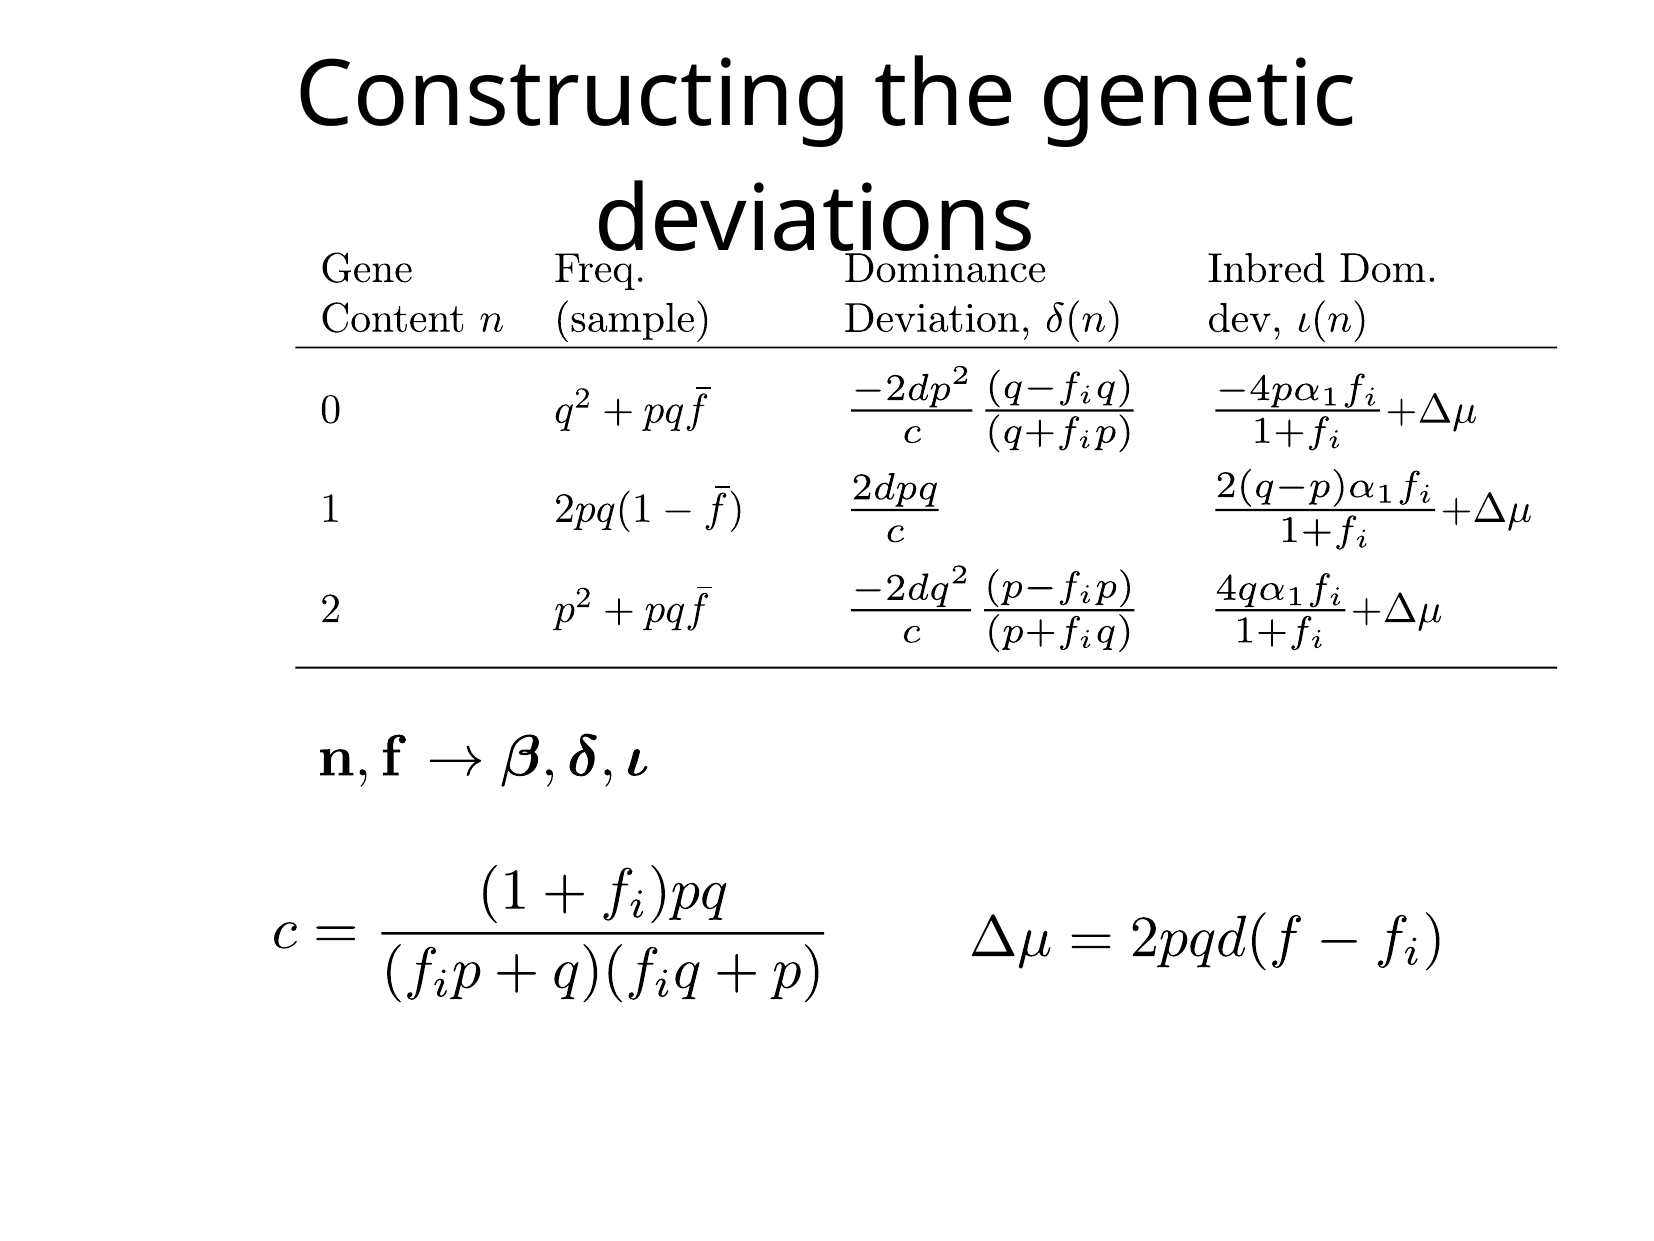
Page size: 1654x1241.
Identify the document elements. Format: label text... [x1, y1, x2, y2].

text_box [317, 733, 650, 787]
title Constructing the genetic deviations [82, 49, 1571, 257]
text_box [968, 912, 1446, 971]
text_box [271, 864, 825, 1003]
text_box [295, 252, 1558, 669]
